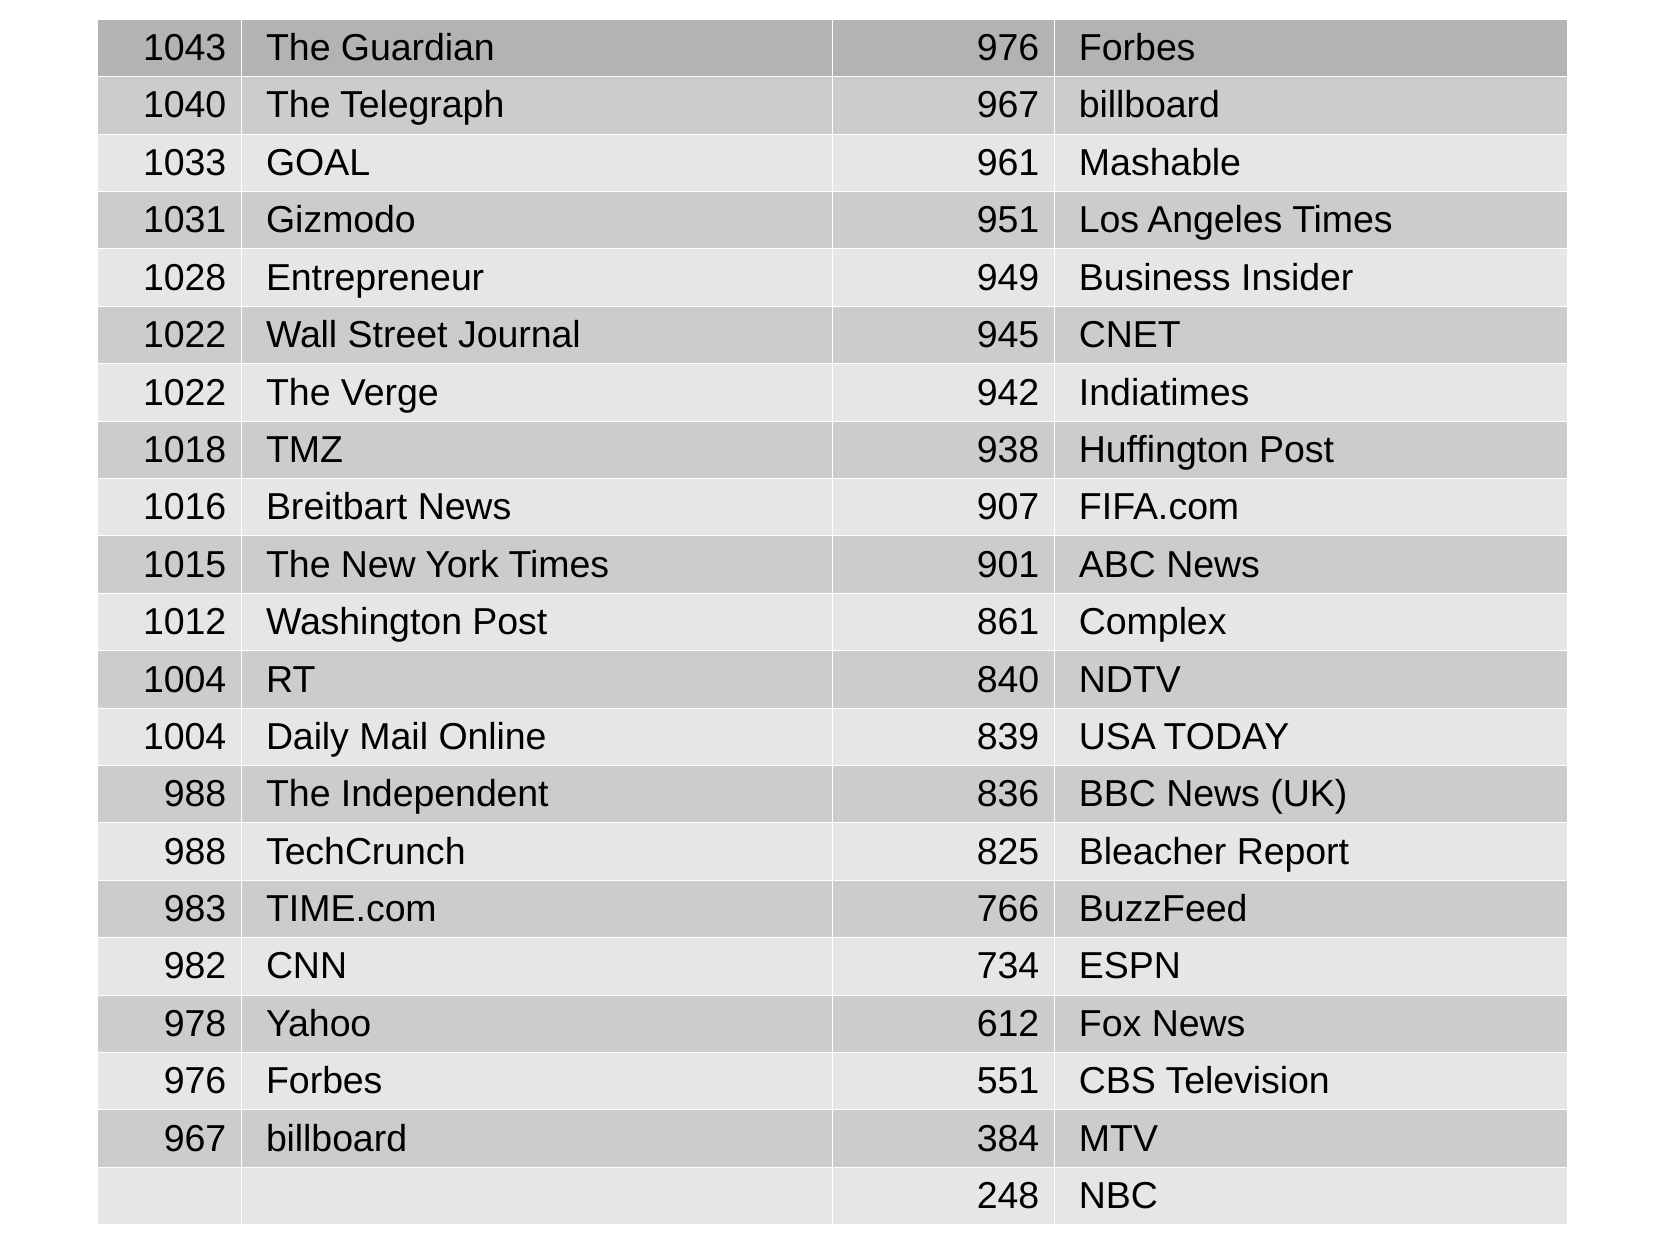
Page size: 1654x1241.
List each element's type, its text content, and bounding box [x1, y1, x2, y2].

table_cell 1031 [98, 192, 241, 248]
table_cell CNN [242, 938, 832, 995]
table_cell 901 [833, 536, 1054, 593]
table_cell 982 [98, 938, 241, 995]
table_cell 938 [833, 422, 1054, 478]
table_cell 1004 [98, 651, 241, 708]
table_cell 983 [98, 881, 241, 937]
table_cell 1018 [98, 422, 241, 478]
table_cell Washington Post [242, 594, 832, 650]
table_cell 967 [833, 77, 1054, 134]
table_cell NBC [1055, 1168, 1567, 1224]
table_cell FIFA.com [1055, 479, 1567, 535]
table_cell Los Angeles Times [1055, 192, 1567, 248]
table_cell 839 [833, 709, 1054, 765]
table_cell TIME.com [242, 881, 832, 937]
table_cell 988 [98, 823, 241, 880]
table_cell 967 [98, 1110, 241, 1167]
table_cell TMZ [242, 422, 832, 478]
table_cell Bleacher Report [1055, 823, 1567, 880]
table_cell 942 [833, 364, 1054, 421]
table_cell 1022 [98, 307, 241, 363]
table_cell [242, 1168, 832, 1224]
table_cell 840 [833, 651, 1054, 708]
table_cell BBC News (UK) [1055, 766, 1567, 822]
table_cell 1028 [98, 249, 241, 306]
table_cell ESPN [1055, 938, 1567, 995]
table_cell The Telegraph [242, 77, 832, 134]
table_cell [98, 1168, 241, 1224]
table_cell GOAL [242, 135, 832, 191]
table_cell NDTV [1055, 651, 1567, 708]
table_cell 961 [833, 135, 1054, 191]
table_cell 1015 [98, 536, 241, 593]
table_cell 612 [833, 996, 1054, 1052]
table_cell 1033 [98, 135, 241, 191]
table_cell Indiatimes [1055, 364, 1567, 421]
table_cell 1016 [98, 479, 241, 535]
table_cell Mashable [1055, 135, 1567, 191]
table_cell 551 [833, 1053, 1054, 1109]
table_cell billboard [242, 1110, 832, 1167]
table_cell 945 [833, 307, 1054, 363]
table_cell 988 [98, 766, 241, 822]
table_header Forbes [1055, 20, 1567, 76]
table_cell The Verge [242, 364, 832, 421]
table_cell 384 [833, 1110, 1054, 1167]
table_cell Yahoo [242, 996, 832, 1052]
table_cell 734 [833, 938, 1054, 995]
table_cell 949 [833, 249, 1054, 306]
table_cell Wall Street Journal [242, 307, 832, 363]
table_cell 861 [833, 594, 1054, 650]
table_cell Entrepreneur [242, 249, 832, 306]
table_header 1043 [98, 20, 241, 76]
table_cell 825 [833, 823, 1054, 880]
table_cell Complex [1055, 594, 1567, 650]
table_cell CBS Television [1055, 1053, 1567, 1109]
table_cell 978 [98, 996, 241, 1052]
table_cell Fox News [1055, 996, 1567, 1052]
table_cell 951 [833, 192, 1054, 248]
table_header The Guardian [242, 20, 832, 76]
table_cell MTV [1055, 1110, 1567, 1167]
table_cell TechCrunch [242, 823, 832, 880]
table_header 976 [833, 20, 1054, 76]
table_cell Huffington Post [1055, 422, 1567, 478]
table_cell RT [242, 651, 832, 708]
table_cell USA TODAY [1055, 709, 1567, 765]
table_cell 1040 [98, 77, 241, 134]
table_cell ABC News [1055, 536, 1567, 593]
table_cell Breitbart News [242, 479, 832, 535]
table_cell 1004 [98, 709, 241, 765]
table_cell CNET [1055, 307, 1567, 363]
table_cell The Independent [242, 766, 832, 822]
table_cell Forbes [242, 1053, 832, 1109]
table_cell 1022 [98, 364, 241, 421]
table_cell 248 [833, 1168, 1054, 1224]
table_cell The New York Times [242, 536, 832, 593]
table_cell 907 [833, 479, 1054, 535]
table_cell Gizmodo [242, 192, 832, 248]
table_cell Business Insider [1055, 249, 1567, 306]
table_cell billboard [1055, 77, 1567, 134]
table_cell 766 [833, 881, 1054, 937]
table_cell Daily Mail Online [242, 709, 832, 765]
table_cell 1012 [98, 594, 241, 650]
table_cell 836 [833, 766, 1054, 822]
table_cell BuzzFeed [1055, 881, 1567, 937]
table_cell 976 [98, 1053, 241, 1109]
